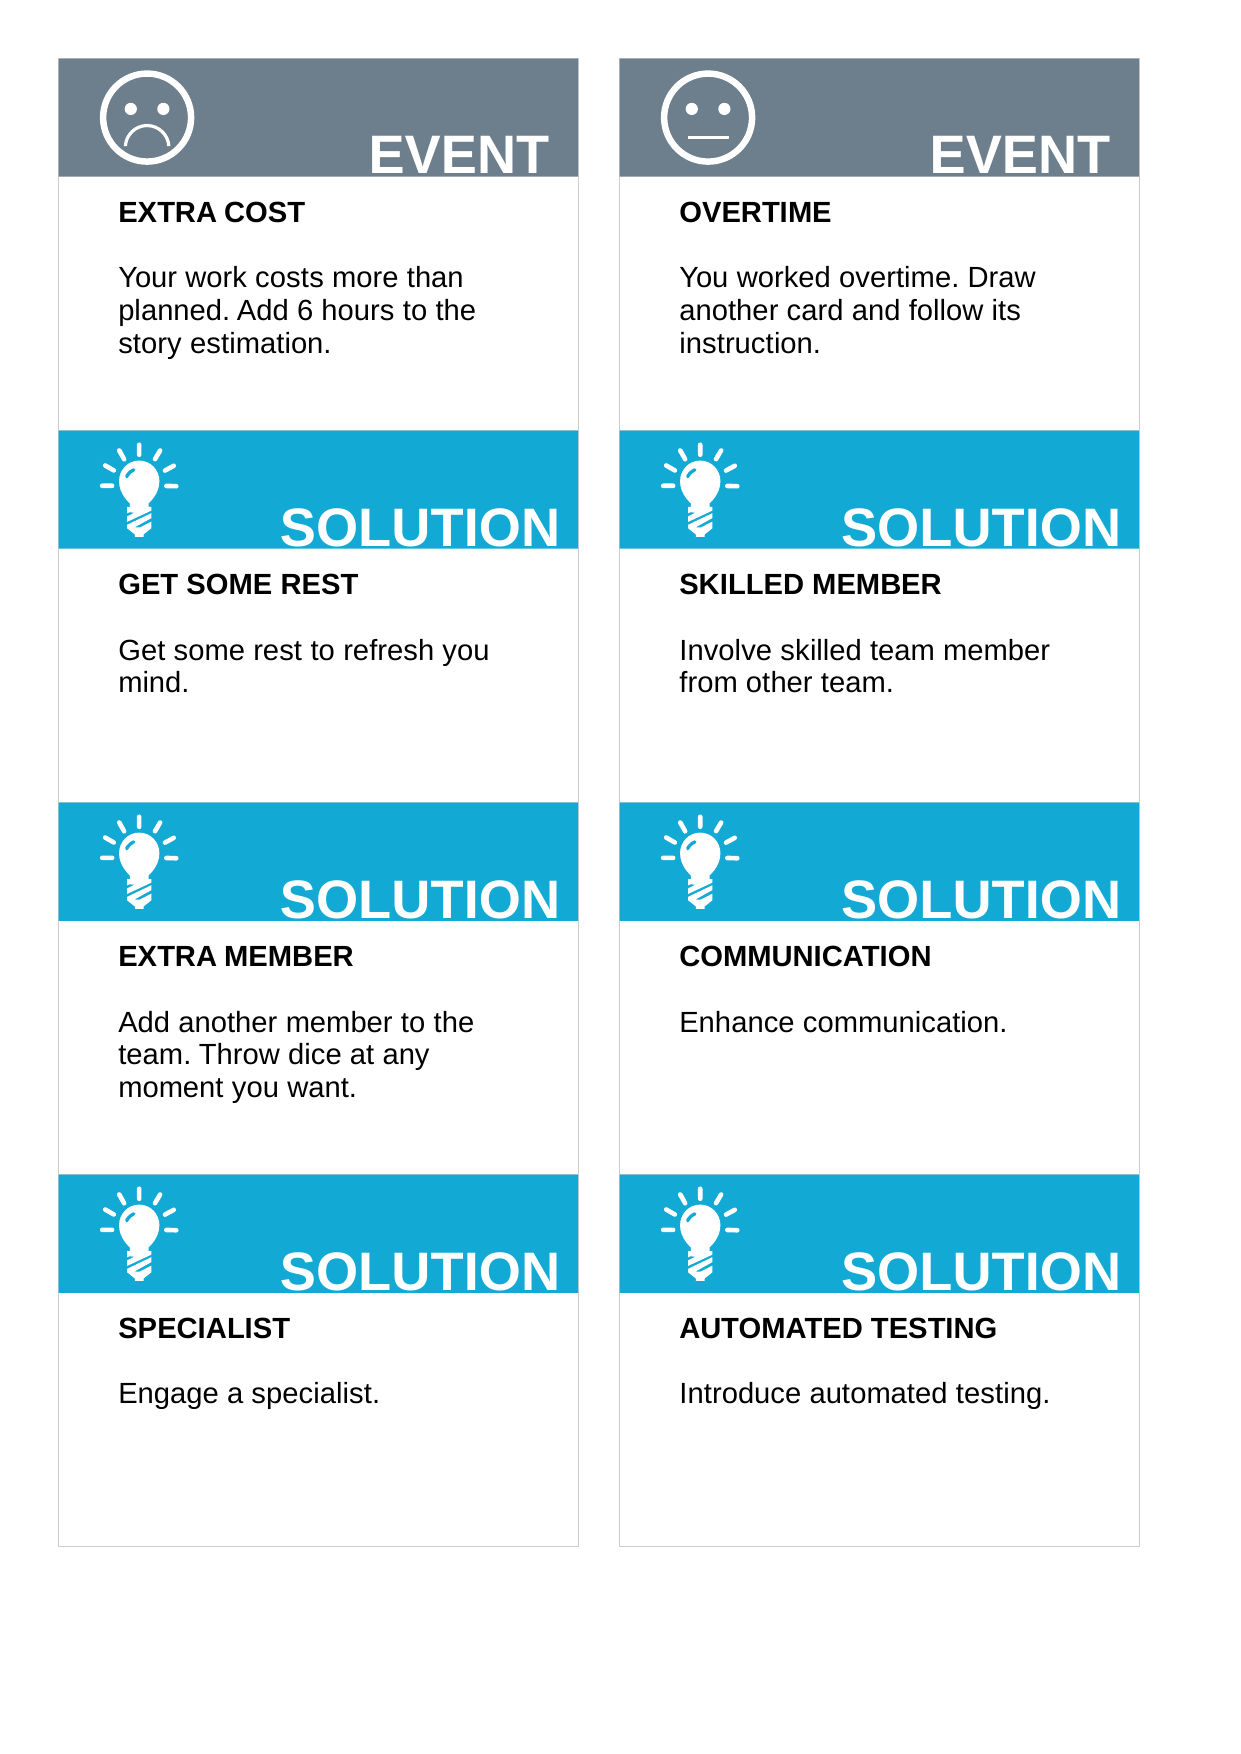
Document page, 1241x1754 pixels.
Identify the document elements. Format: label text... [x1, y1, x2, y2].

text_box AUTOMATED TESTING Introduce automated testing. [664, 1304, 1070, 1424]
text_box EXTRA COST Your work costs more than planned. Add 6 hours to the story estimation. [103, 188, 509, 368]
text_box SOLUTION [826, 1233, 1140, 1311]
text_box SPECIALIST Engage a specialist. [103, 1304, 509, 1467]
text_box SOLUTION [265, 1233, 579, 1311]
text_box EXTRA MEMBER Add another member to the team. Throw dice at any moment you want. [103, 932, 509, 1145]
text_box COMMUNICATION Enhance communication. [664, 932, 1070, 1145]
text_box [58, 58, 579, 1547]
text_box [619, 58, 1140, 1547]
text_box SKILLED MEMBER Involve skilled team member from other team. [664, 560, 1070, 719]
text_box GET SOME REST Get some rest to refresh you mind. [103, 560, 509, 740]
text_box SOLUTION [826, 489, 1140, 567]
text_box EVENT [914, 117, 1130, 195]
text_box SOLUTION [265, 861, 579, 939]
text_box EVENT [353, 117, 569, 195]
text_box SOLUTION [826, 861, 1140, 939]
text_box OVERTIME You worked overtime. Draw another card and follow its instruction. [664, 188, 1070, 368]
text_box SOLUTION [265, 489, 579, 567]
